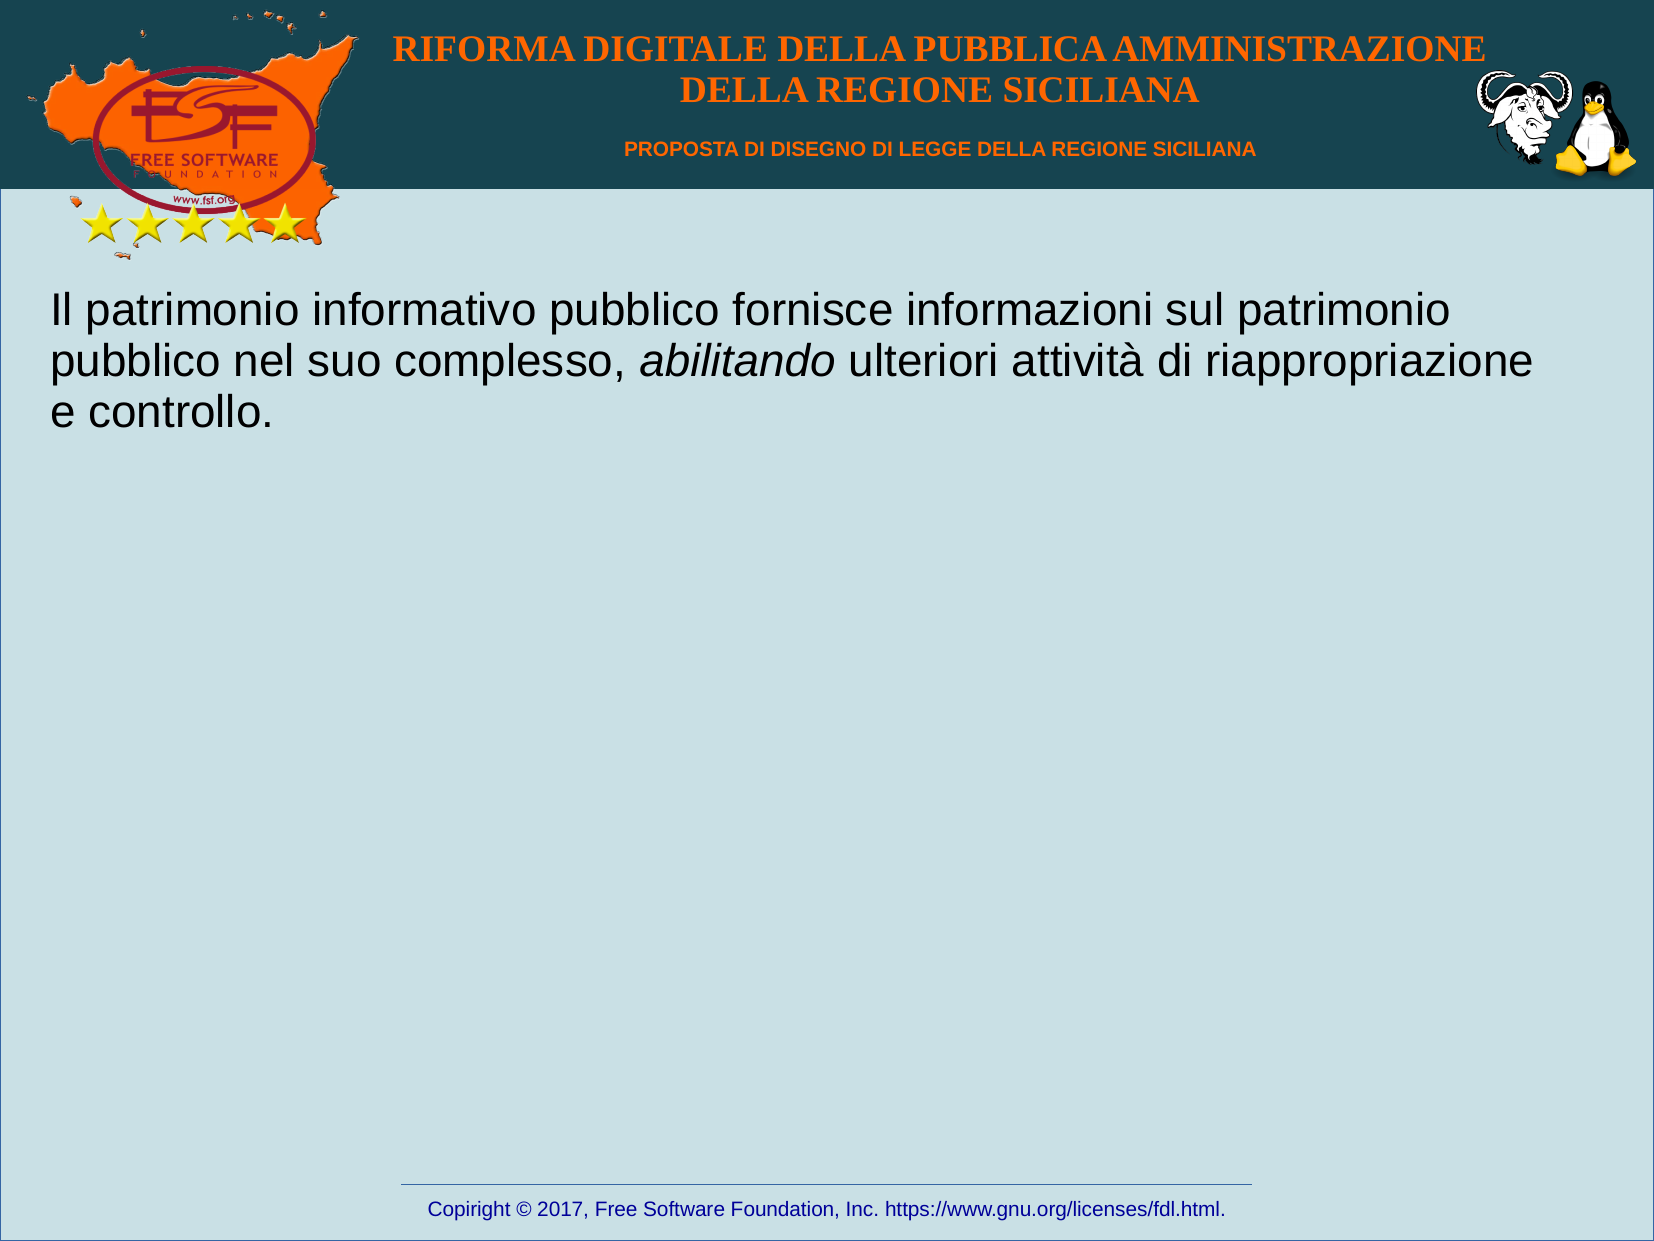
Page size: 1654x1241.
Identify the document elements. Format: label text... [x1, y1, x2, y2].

text_box Il patrimonio informativo pubblico fornisce informazioni sul patrimonio pubblico nel suo complesso, abilitando ulteriori attività di riappropriazione e controllo. [35, 276, 1583, 445]
picture [1476, 70, 1636, 182]
picture [18, 0, 362, 306]
